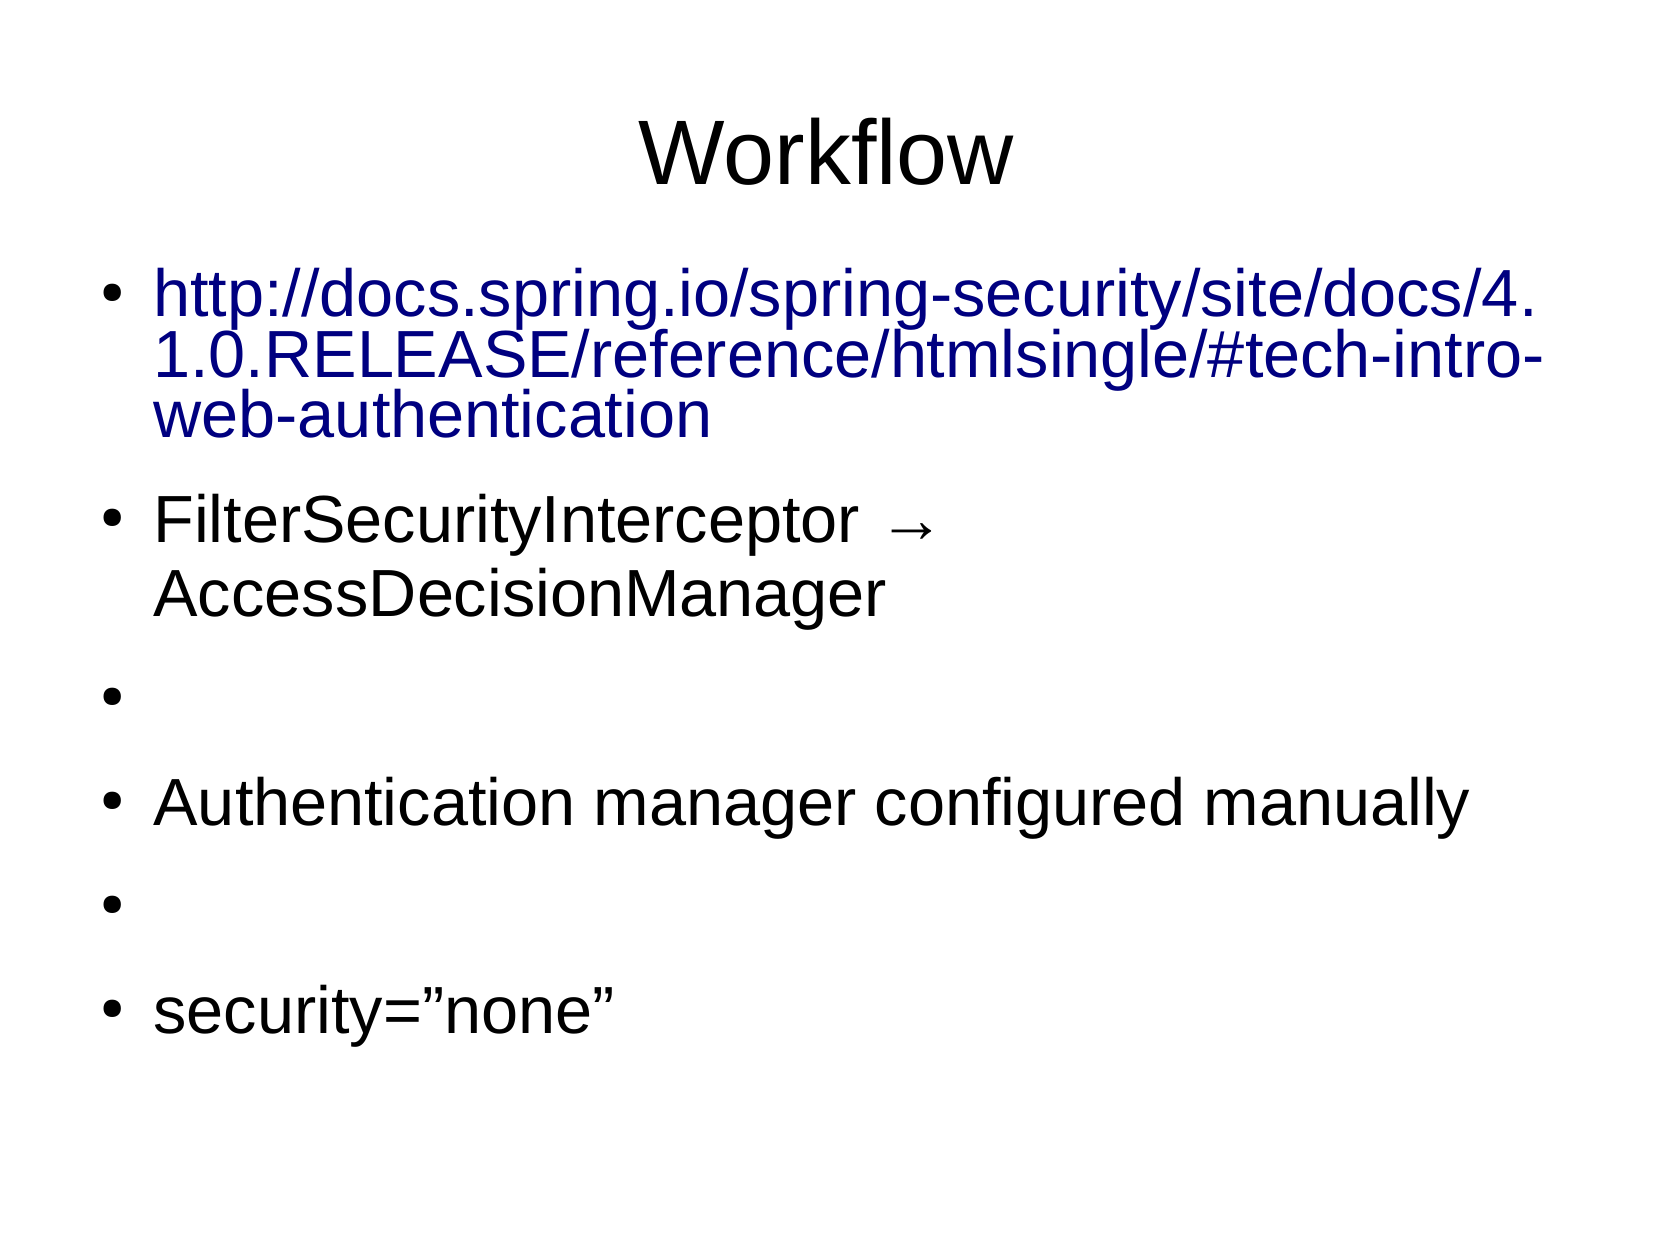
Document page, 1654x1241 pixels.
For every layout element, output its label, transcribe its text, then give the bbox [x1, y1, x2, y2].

list http://docs.spring.io/spring-security/site/docs/4.1.0.RELEASE/reference/htmlsingle/#tech-intro-web-authentication FilterSecurityInterceptor → AccessDecisionManager Authentication manager configured manually security=”none” [82, 256, 1571, 1057]
title Workflow [82, 49, 1571, 256]
